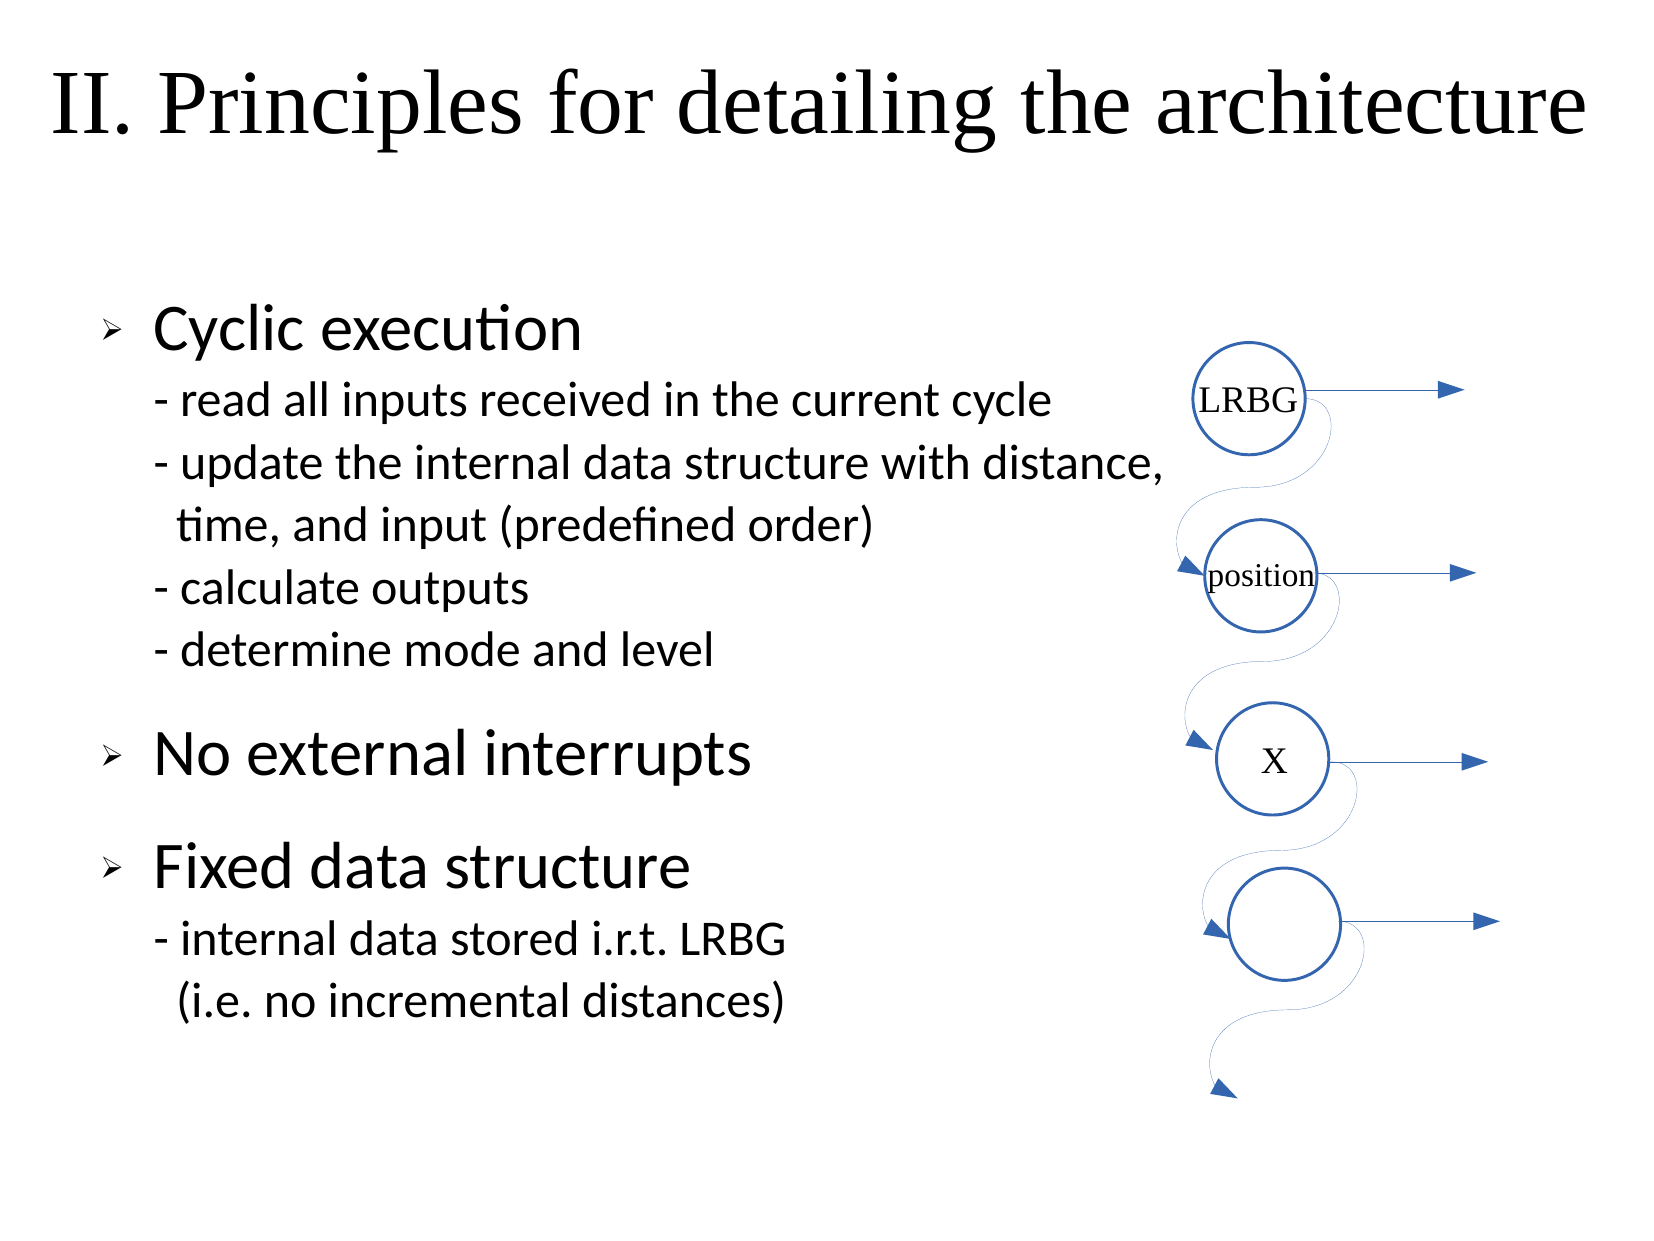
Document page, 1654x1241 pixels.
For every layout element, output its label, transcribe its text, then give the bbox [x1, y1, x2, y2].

text_box LRBG [1183, 372, 1314, 430]
text_box [1202, 430, 1296, 455]
text_box [1216, 702, 1329, 816]
text_box [1228, 868, 1341, 981]
title II. Principles for detailing the architecture [11, 50, 1630, 154]
text_box [1211, 519, 1311, 549]
text_box X [1246, 732, 1303, 790]
text_box [1211, 603, 1310, 632]
list Cyclic execution - read all inputs received in the current cycle - update the internal data structure with distance, time, and input (predefined order) - calculate outputs - determine mode and level No external interrupts Fixed data structure - internal data stored i.r.t. LRBG (i.e. no incremental distances) [82, 283, 1571, 1217]
text_box [1199, 342, 1299, 372]
text_box position [1192, 549, 1331, 603]
